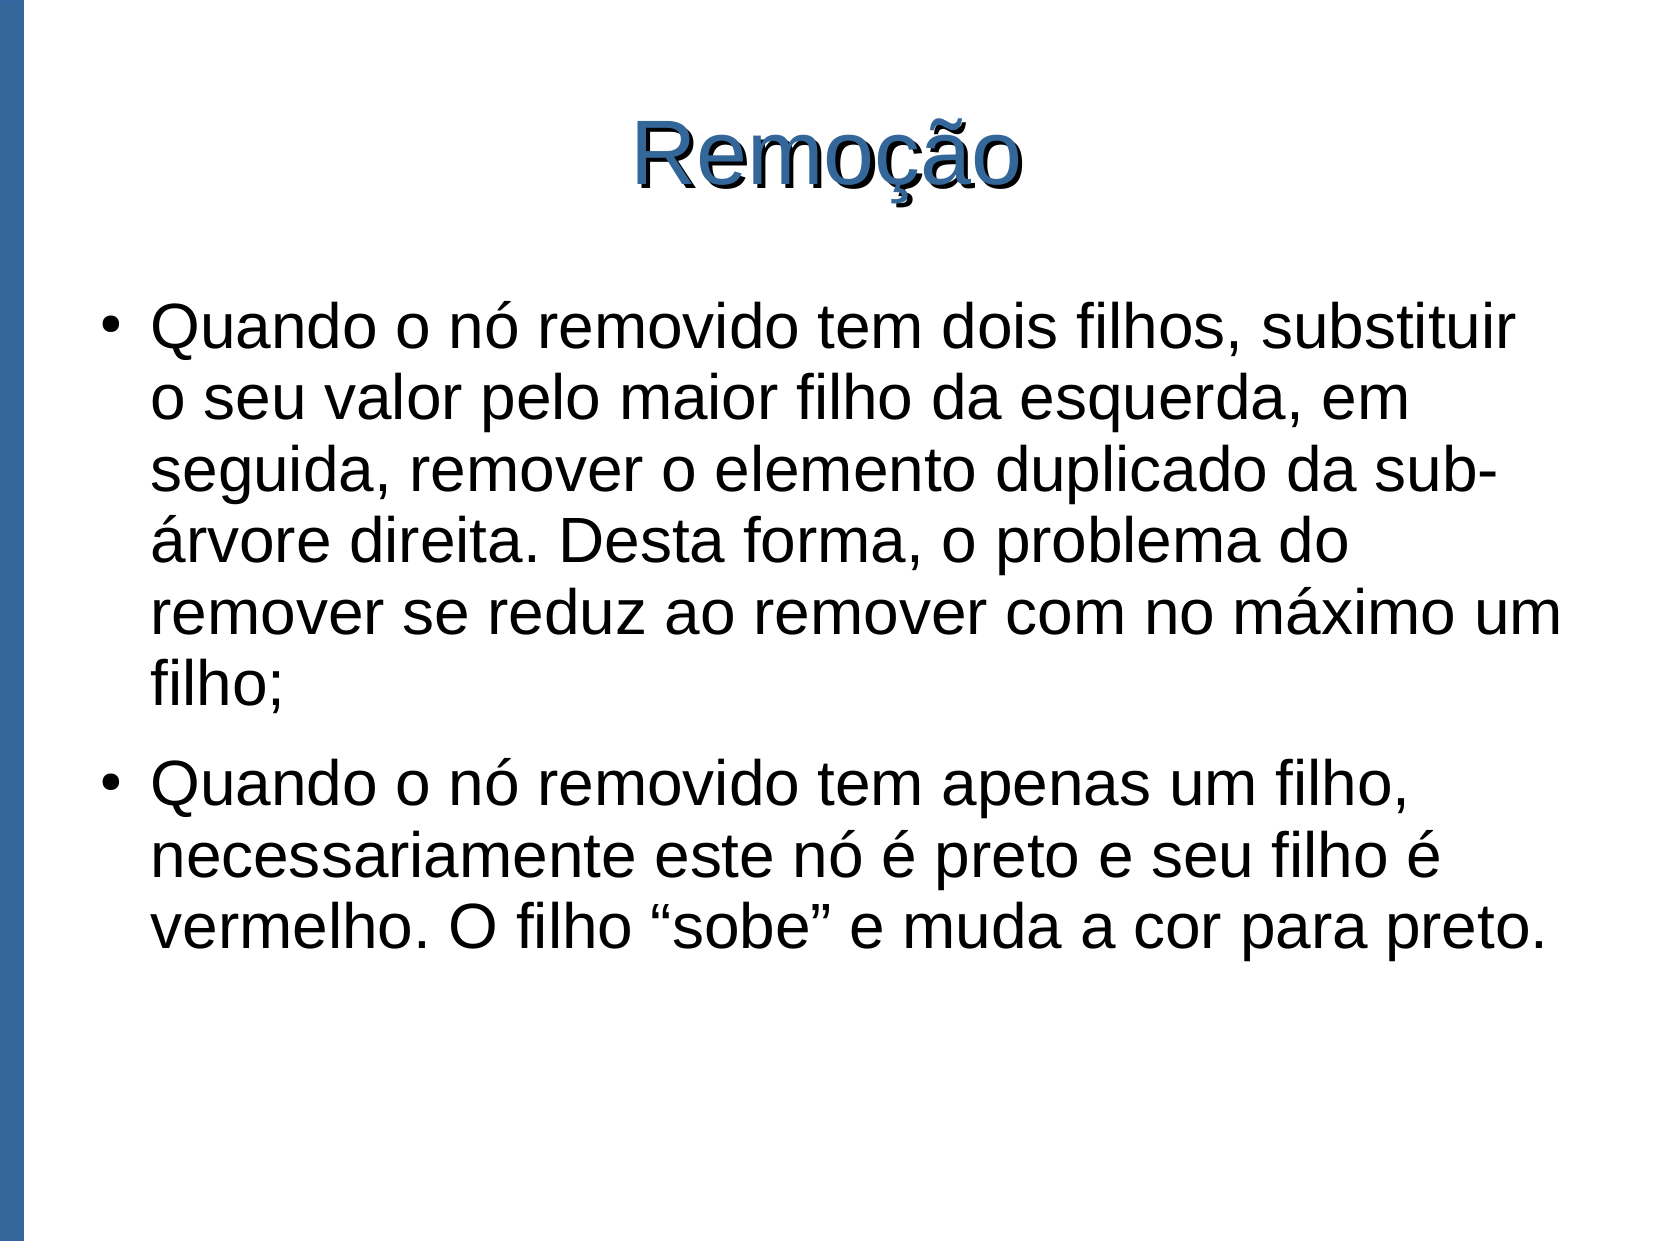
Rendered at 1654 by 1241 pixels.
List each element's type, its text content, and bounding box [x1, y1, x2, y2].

list Quando o nó removido tem dois filhos, substituir o seu valor pelo maior filho da esquerda, em seguida, remover o elemento duplicado da sub-árvore direita. Desta forma, o problema do remover se reduz ao remover com no máximo um filho; Quando o nó removido tem apenas um filho, necessariamente este nó é preto e seu filho é vermelho. O filho “sobe” e muda a cor para preto. [82, 290, 1571, 1010]
title Remoção [82, 49, 1571, 257]
